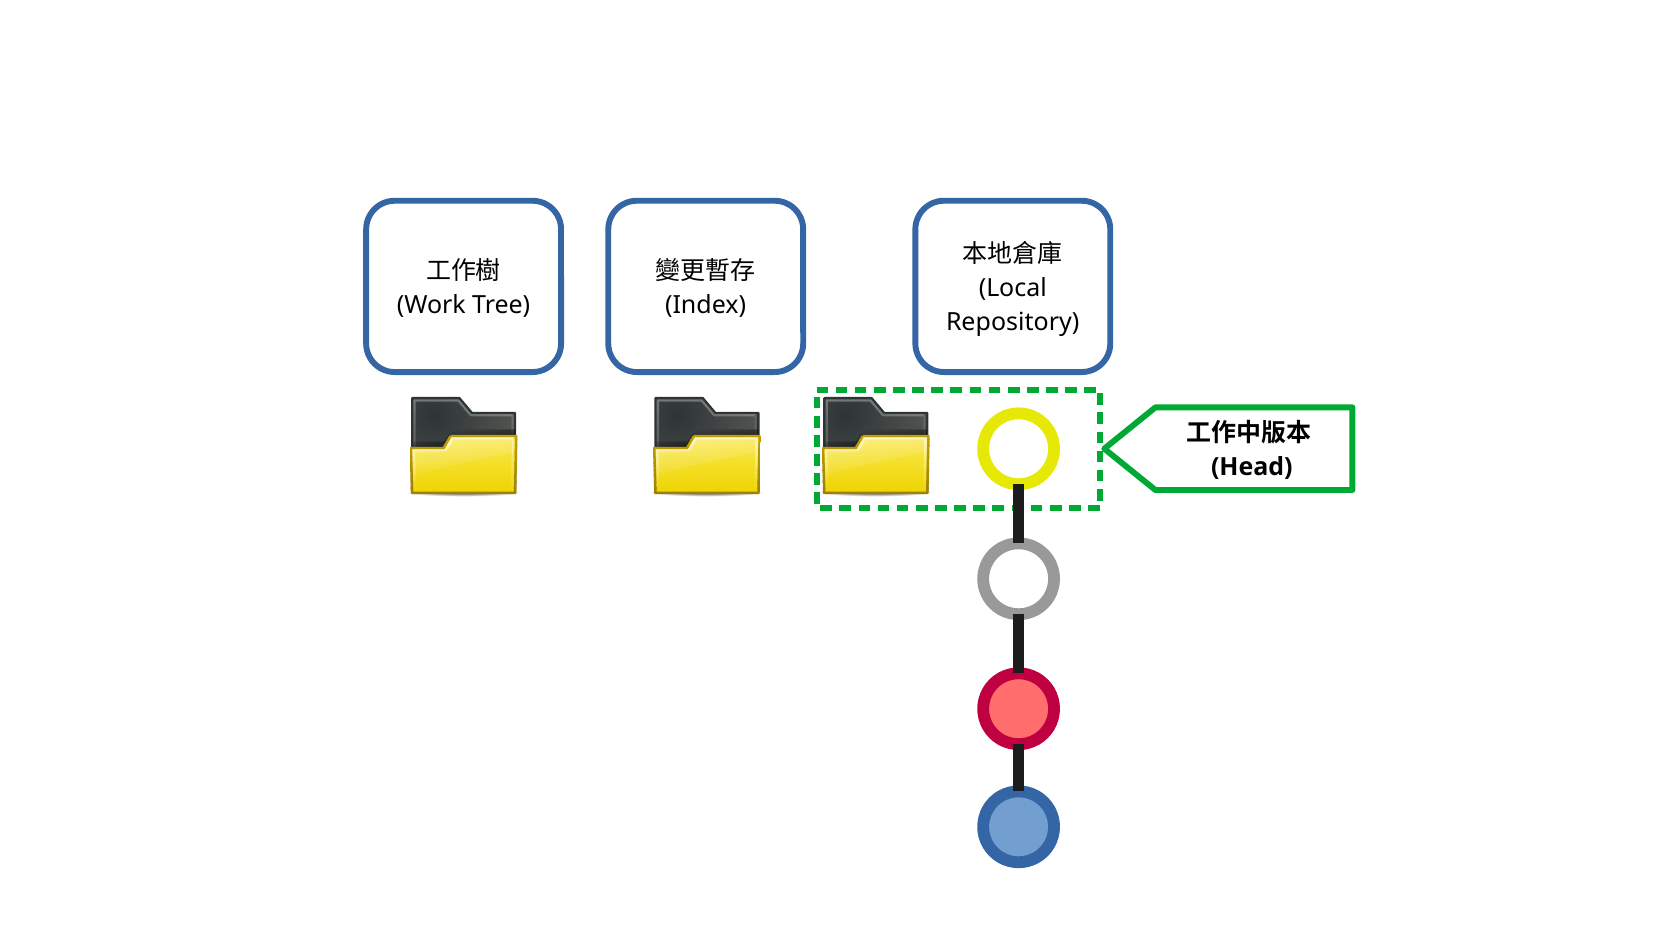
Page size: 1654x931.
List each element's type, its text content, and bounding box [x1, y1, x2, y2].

text_box [983, 673, 1055, 744]
text_box 工作樹 (Work Tree) [366, 200, 562, 373]
text_box [983, 791, 1055, 863]
text_box 本地倉庫 (Local Repository) [915, 200, 1111, 373]
picture [406, 387, 521, 503]
text_box 工作中版本 (Head) [1169, 407, 1335, 491]
text_box [983, 413, 1055, 484]
text_box [983, 543, 1055, 614]
picture [818, 387, 934, 503]
picture [649, 387, 765, 503]
text_box 變更暫存 (Index) [608, 200, 804, 373]
